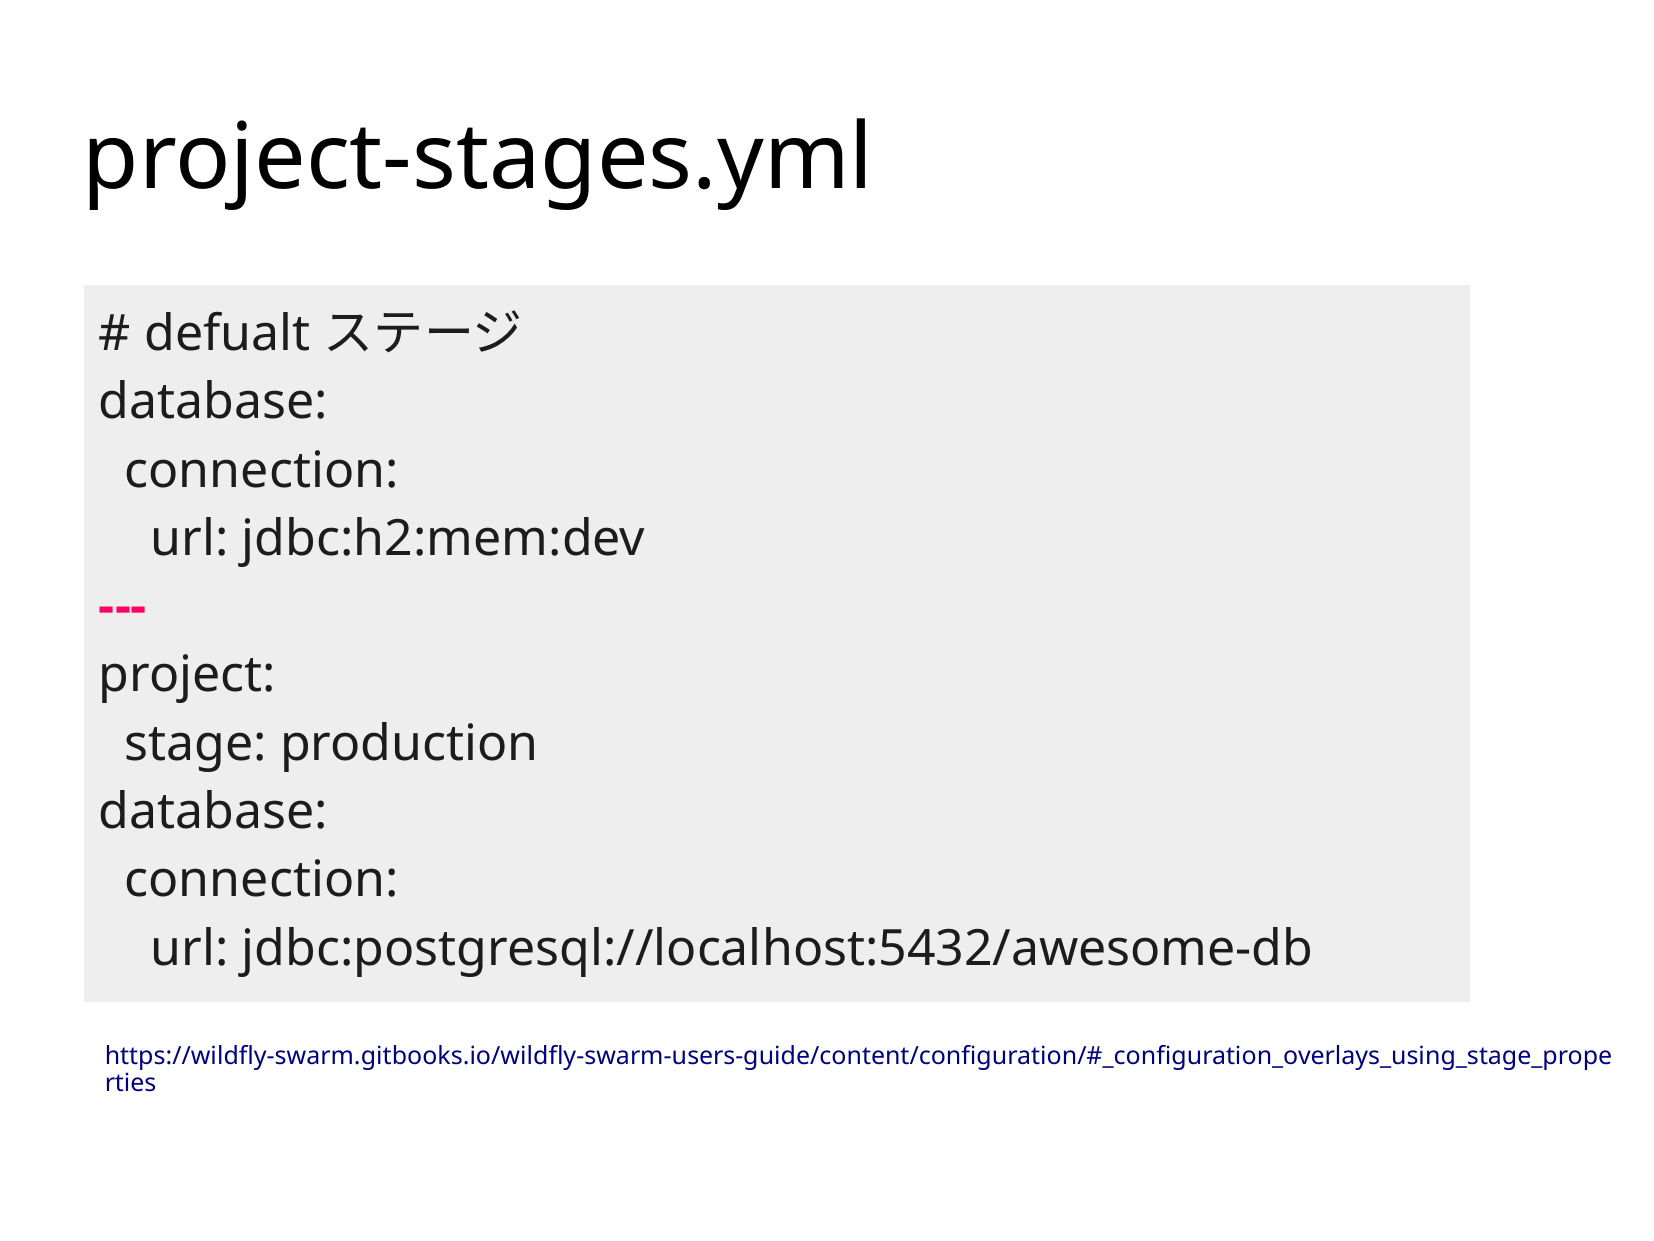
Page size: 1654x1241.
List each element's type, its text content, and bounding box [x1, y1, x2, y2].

title project-stages.yml [82, 49, 1571, 257]
text_box https://wildfly-swarm.gitbooks.io/wildfly-swarm-users-guide/content/configuration/#_configuration_overlays_using_stage_properties [90, 1030, 1636, 1128]
text_box # defualtステージ database: connection: url: jdbc:h2:mem:dev --- project: stage: production database: connection: url: jdbc:postgresql://localhost:5432/awesome-db [84, 285, 1471, 1002]
